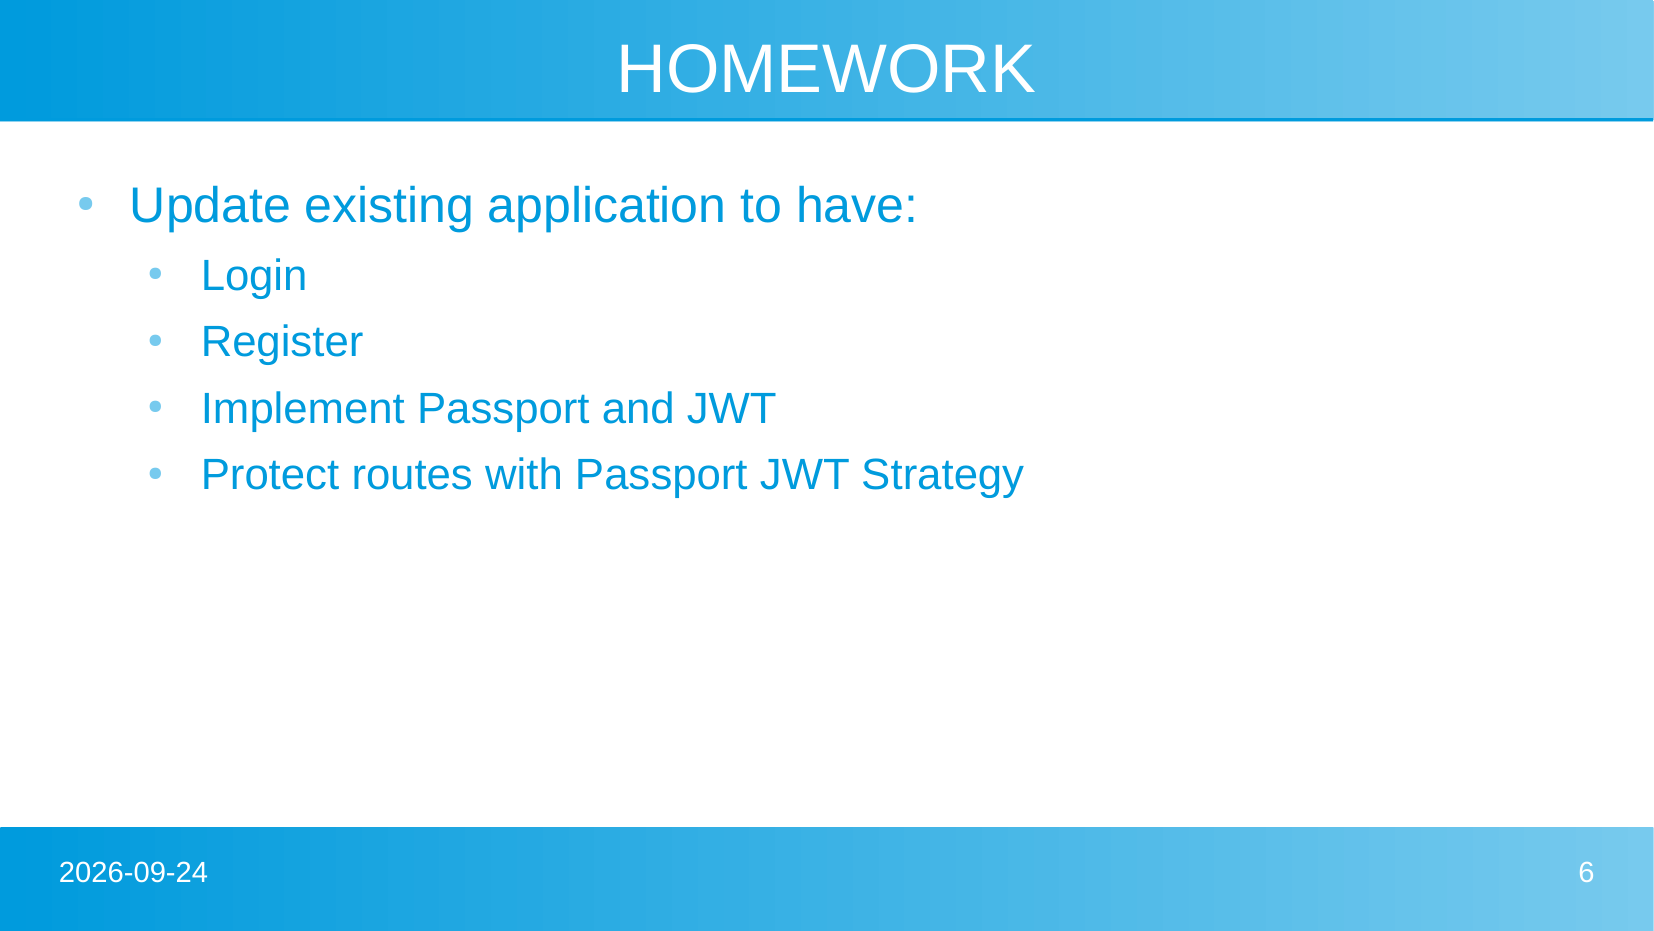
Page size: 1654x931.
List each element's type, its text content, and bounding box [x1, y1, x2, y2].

title HOMEWORK [59, 29, 1595, 108]
list Update existing application to have: Login Register Implement Passport and JWT Protect routes with Passport JWT Strategy [59, 177, 1595, 768]
